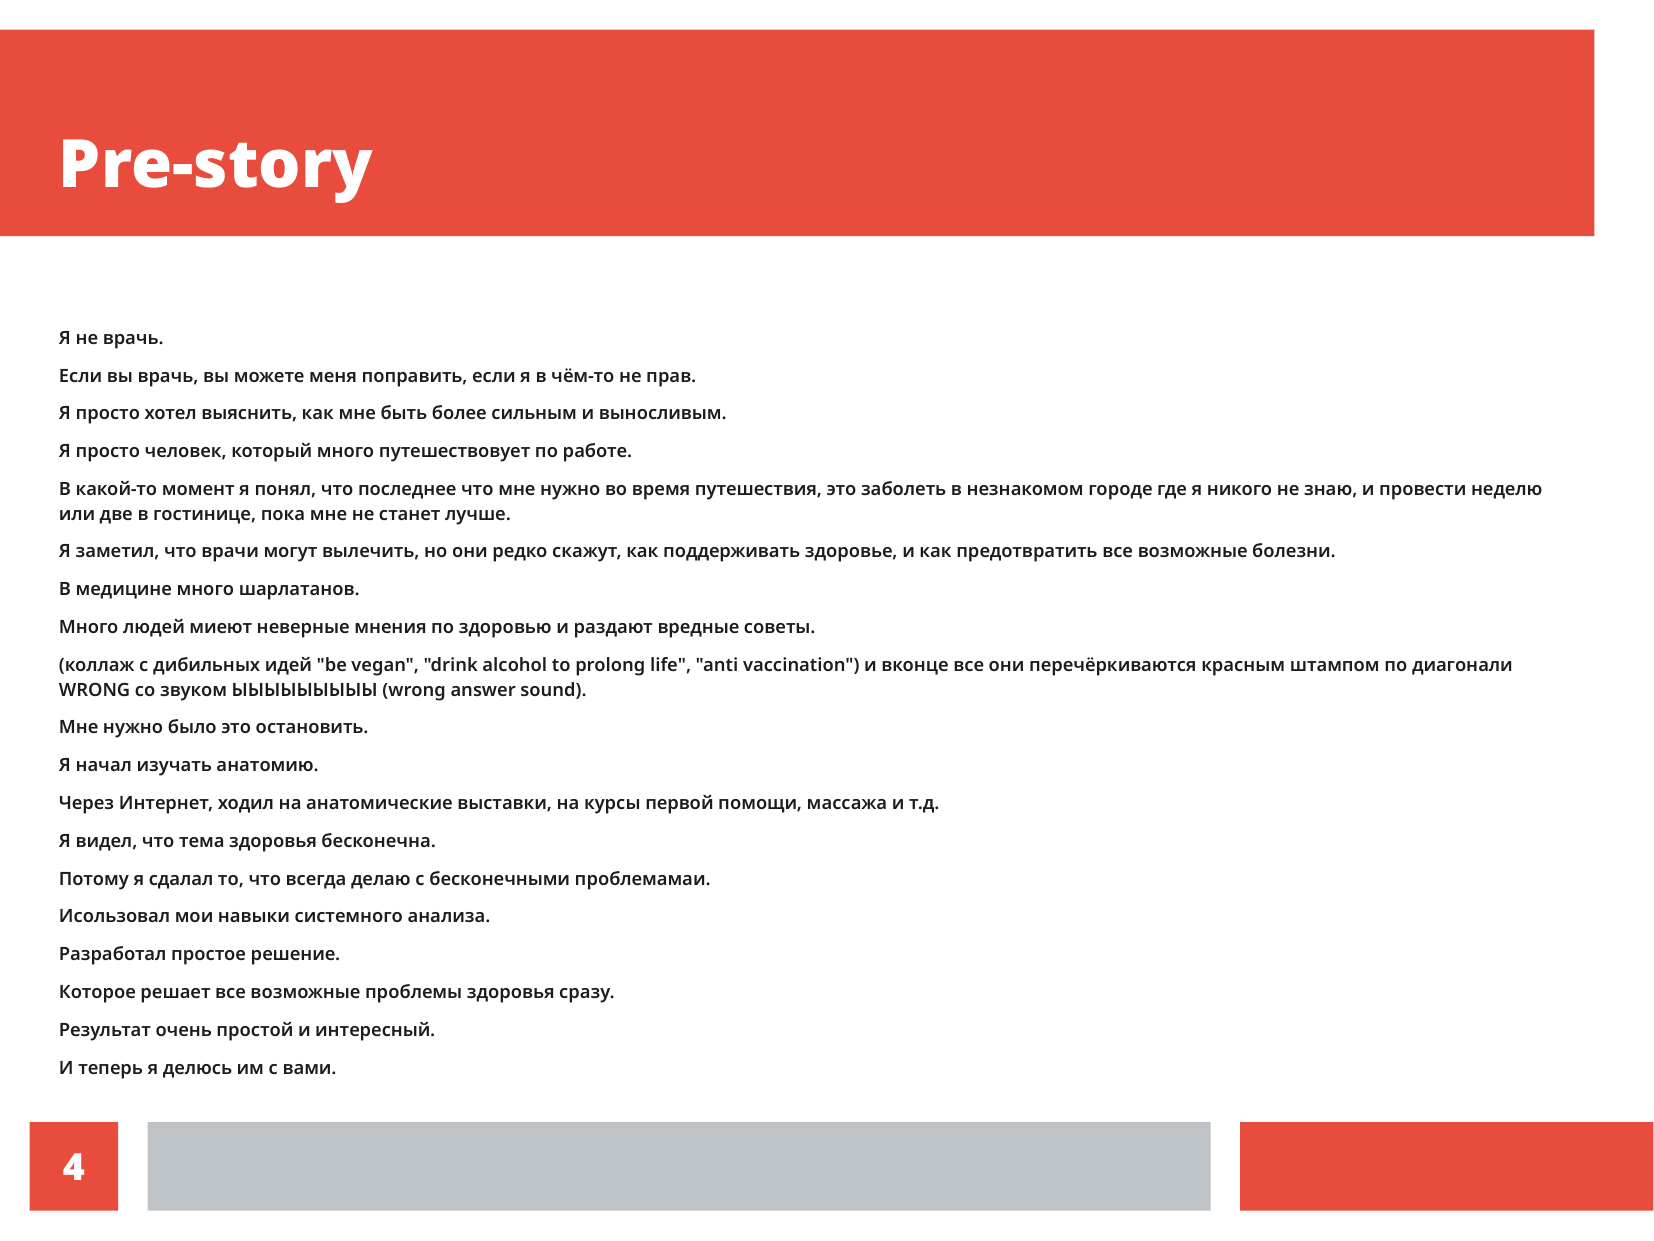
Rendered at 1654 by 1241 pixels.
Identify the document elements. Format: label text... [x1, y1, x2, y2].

title Pre-story [59, 59, 1595, 207]
list Я не врачь. Если вы врачь, вы можете меня поправить, если я в чём-то не прав. Я просто хотел выяснить, как мне быть более сильным и выносливым. Я просто человек, который много путешествовует по работе. В какой-то момент я понял, что последнее что мне нужно во время путешествия, это заболеть в незнакомом городе где я никого не знаю, и провести неделю или две в гостинице, пока мне не станет лучше. Я заметил, что врачи могут вылечить, но они редко скажут, как поддерживать здоровье, и как предотвратить все возможные болезни. В медицине много шарлатанов. Много людей миеют неверные мнения по здоровью и раздают вредные советы. (коллаж с дибильных идей "be vegan", "drink alcohol to prolong life", "anti vaccination") и вконце все они перечёркиваются красным штампом по диагонали WRONG со звуком ЫЫЫЫЫЫЫЫЫ (wrong answer sound). Мне нужно было это остановить. Я начал изучать анатомию. Через Интернет, ходил на анатомические выставки, на курсы первой помощи, массажа и т.д. Я видел, что тема здоровья бесконечна. Потому я сдалал то, что всегда делаю с бесконечными проблемамаи. Исользовал мои навыки системного анализа. Разработал простое решение. Которое решает все возможные проблемы здоровья сразу. Результат очень простой и интересный. И теперь я делюсь им с вами. [59, 324, 1565, 1093]
